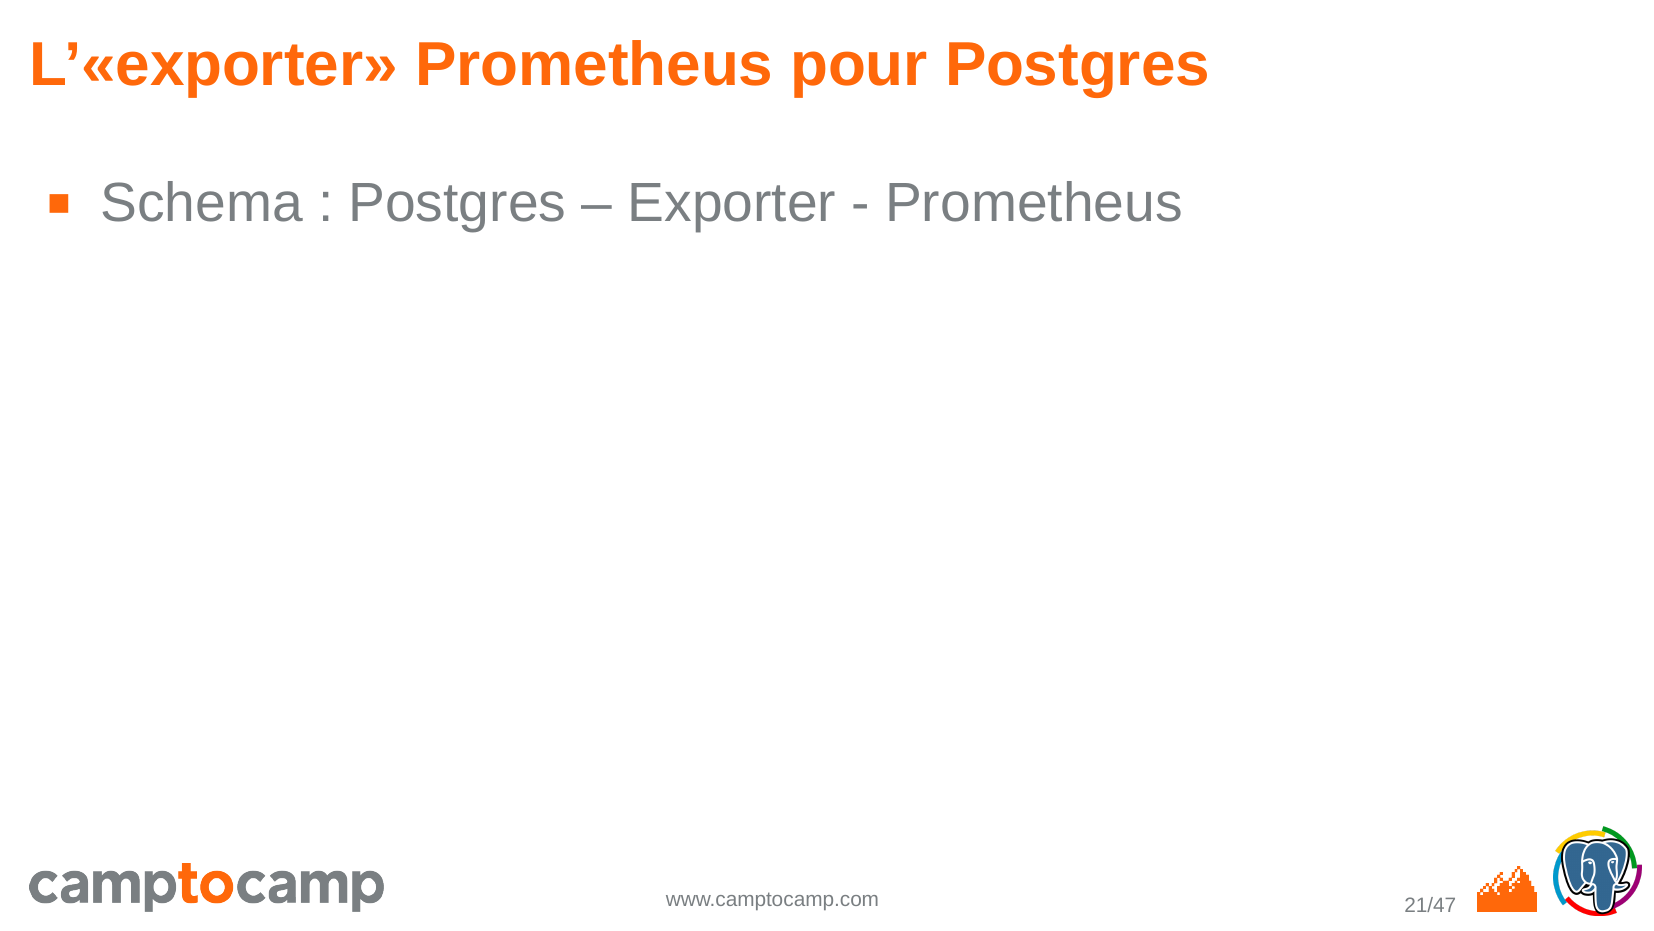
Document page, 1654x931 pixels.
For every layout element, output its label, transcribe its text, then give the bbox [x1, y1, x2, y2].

picture [29, 863, 384, 912]
list Schema : Postgres – Exporter - Prometheus [29, 171, 1625, 827]
title L’«exporter» Prometheus pour Postgres [29, 29, 1625, 156]
picture [1477, 866, 1537, 912]
picture [1553, 826, 1642, 916]
